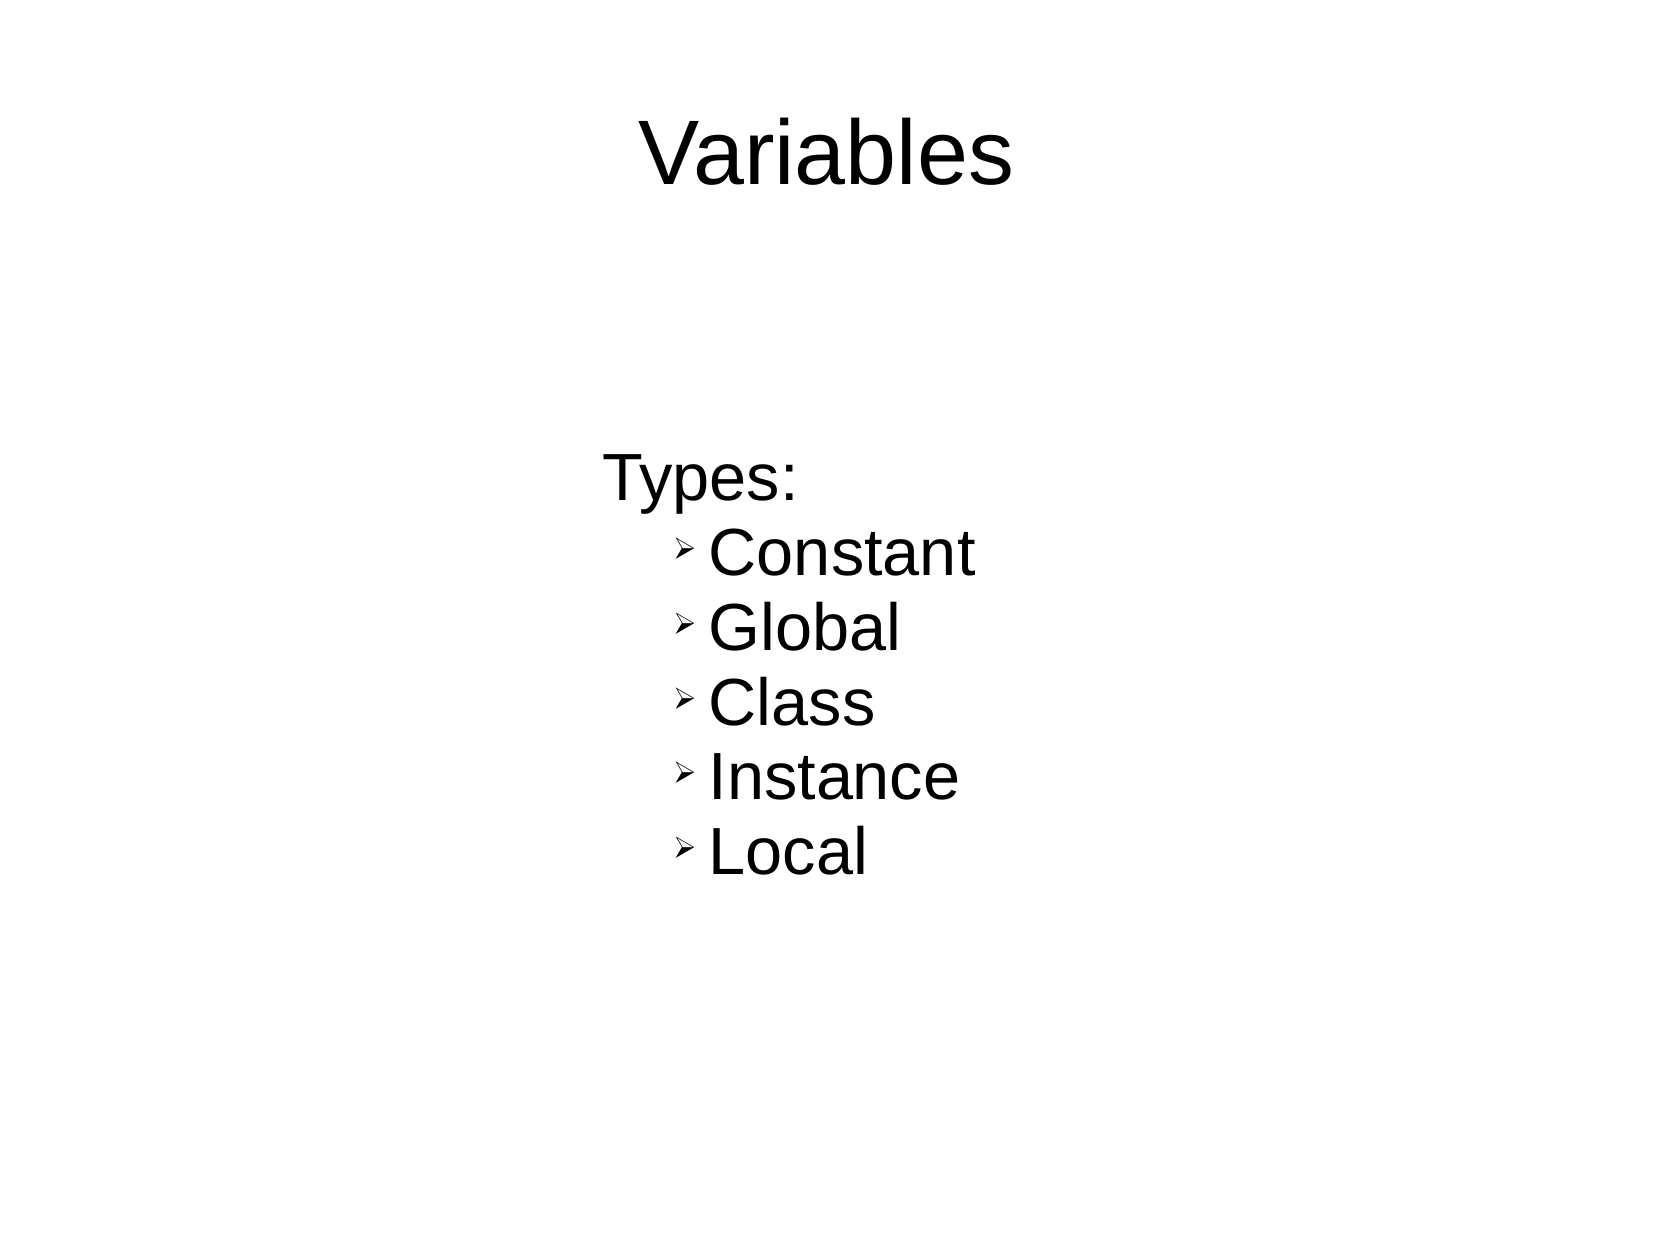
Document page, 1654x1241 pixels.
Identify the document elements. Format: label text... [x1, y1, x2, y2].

subtitle Types: Constant Global Class Instance Local [602, 372, 1111, 957]
title Variables [82, 49, 1571, 257]
